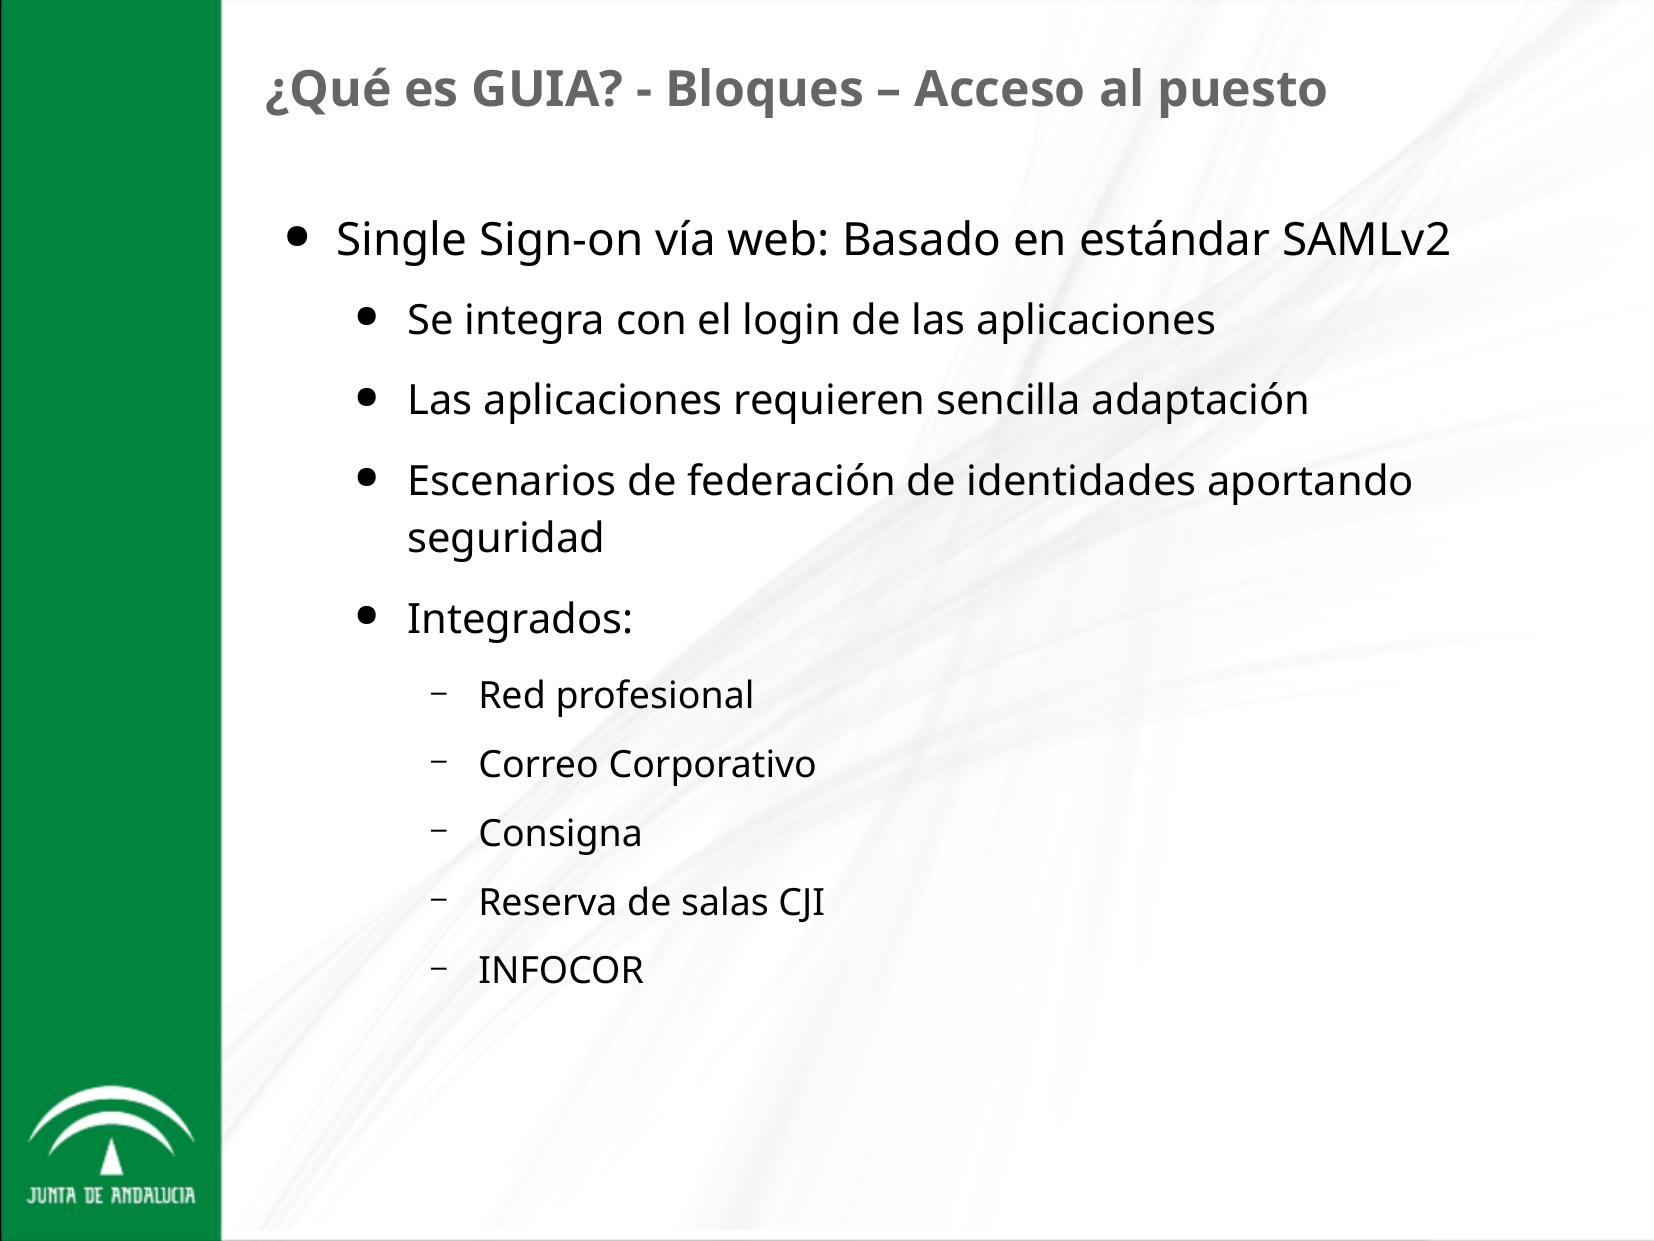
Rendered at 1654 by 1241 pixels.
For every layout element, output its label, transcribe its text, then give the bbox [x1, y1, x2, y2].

title ¿Qué es GUIA? - Bloques – Acceso al puesto [265, 37, 1571, 136]
list Single Sign-on vía web: Basado en estándar SAMLv2 Se integra con el login de las aplicaciones Las aplicaciones requieren sencilla adaptación Escenarios de federación de identidades aportando seguridad Integrados: Red profesional Correo Corporativo Consigna Reserva de salas CJI INFOCOR [265, 206, 1571, 1026]
picture [0, 0, 1654, 1241]
